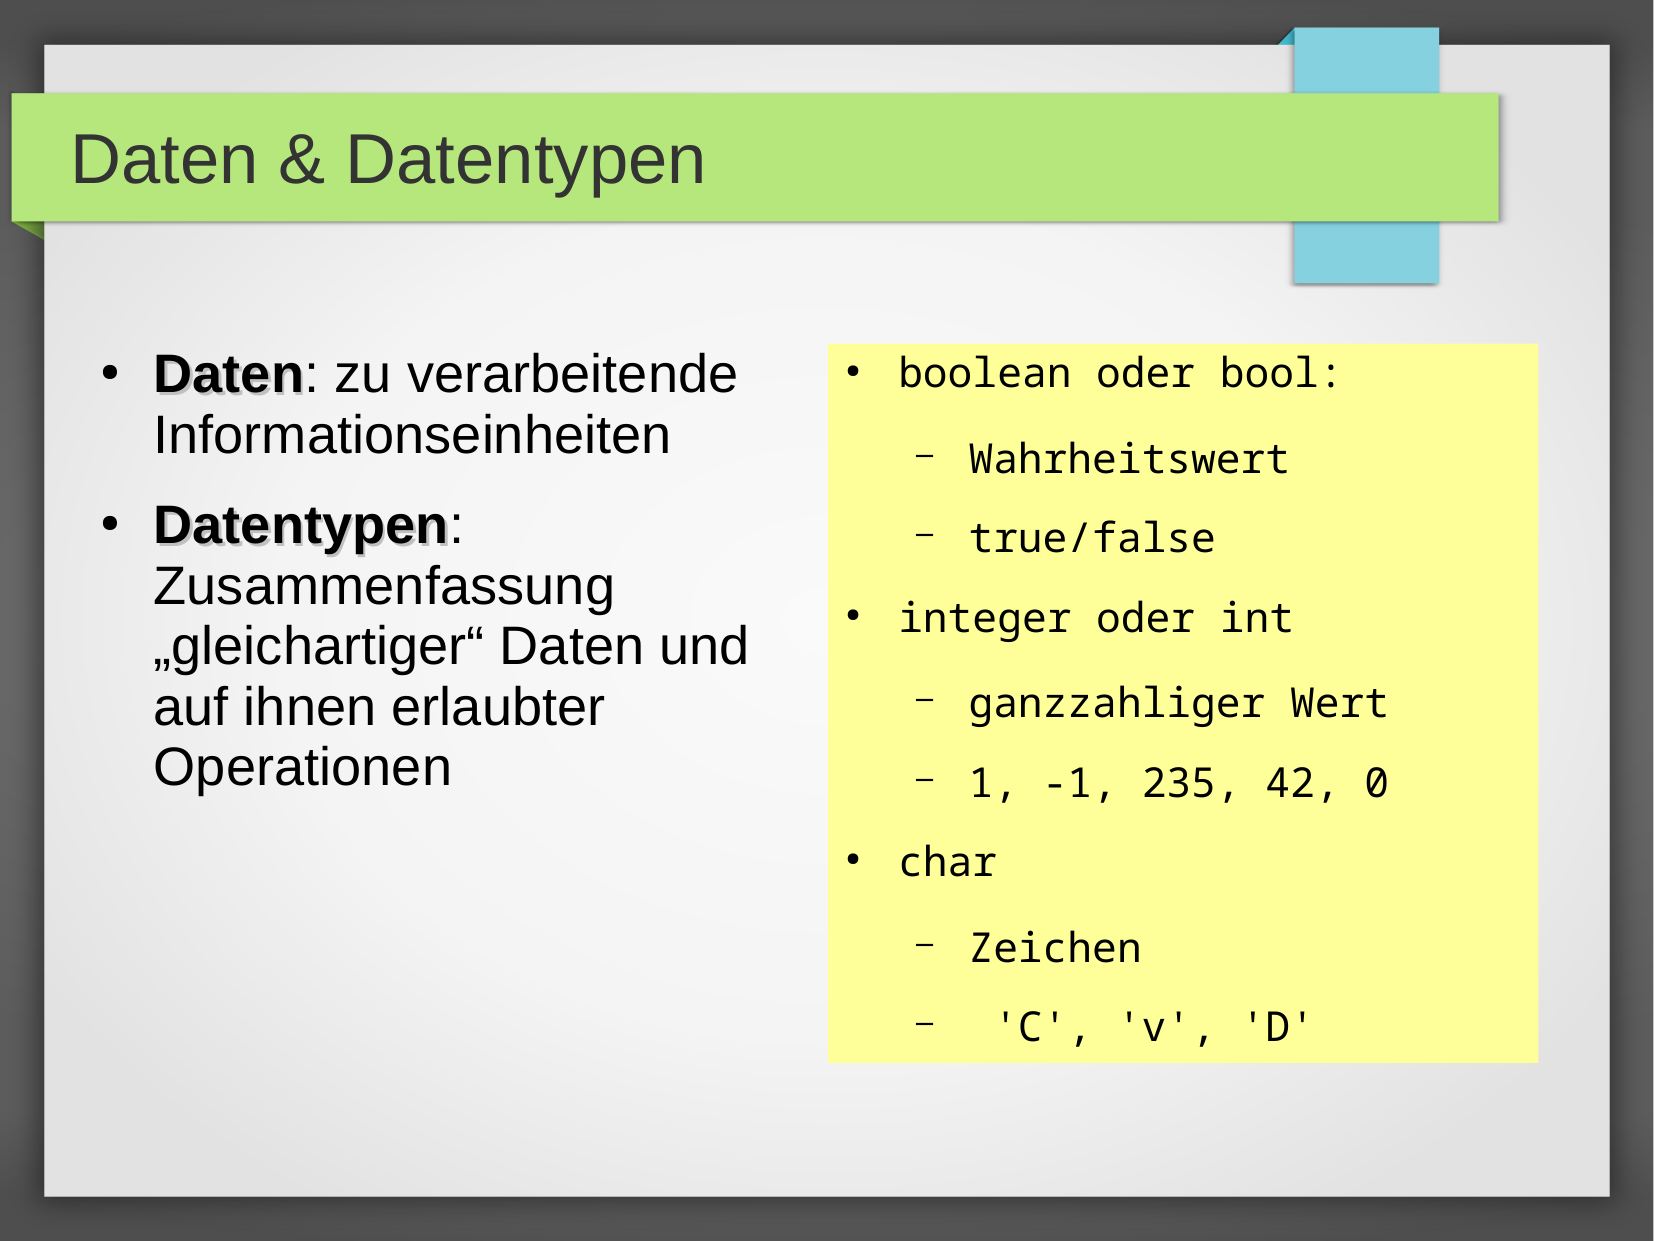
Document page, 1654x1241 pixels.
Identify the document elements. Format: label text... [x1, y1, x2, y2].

title Daten & Datentypen [70, 106, 1229, 213]
list boolean oder bool: Wahrheitswert true/false integer oder int ganzzahliger Wert 1, -1, 235, 42, 0 char Zeichen 'C', 'v', 'D' [828, 343, 1539, 1063]
list Daten: zu verarbeitende Informationseinheiten Datentypen: Zusammenfassung „gleichartiger“ Daten und auf ihnen erlaubter Operationen [82, 343, 793, 1063]
picture [0, 0, 1654, 1241]
